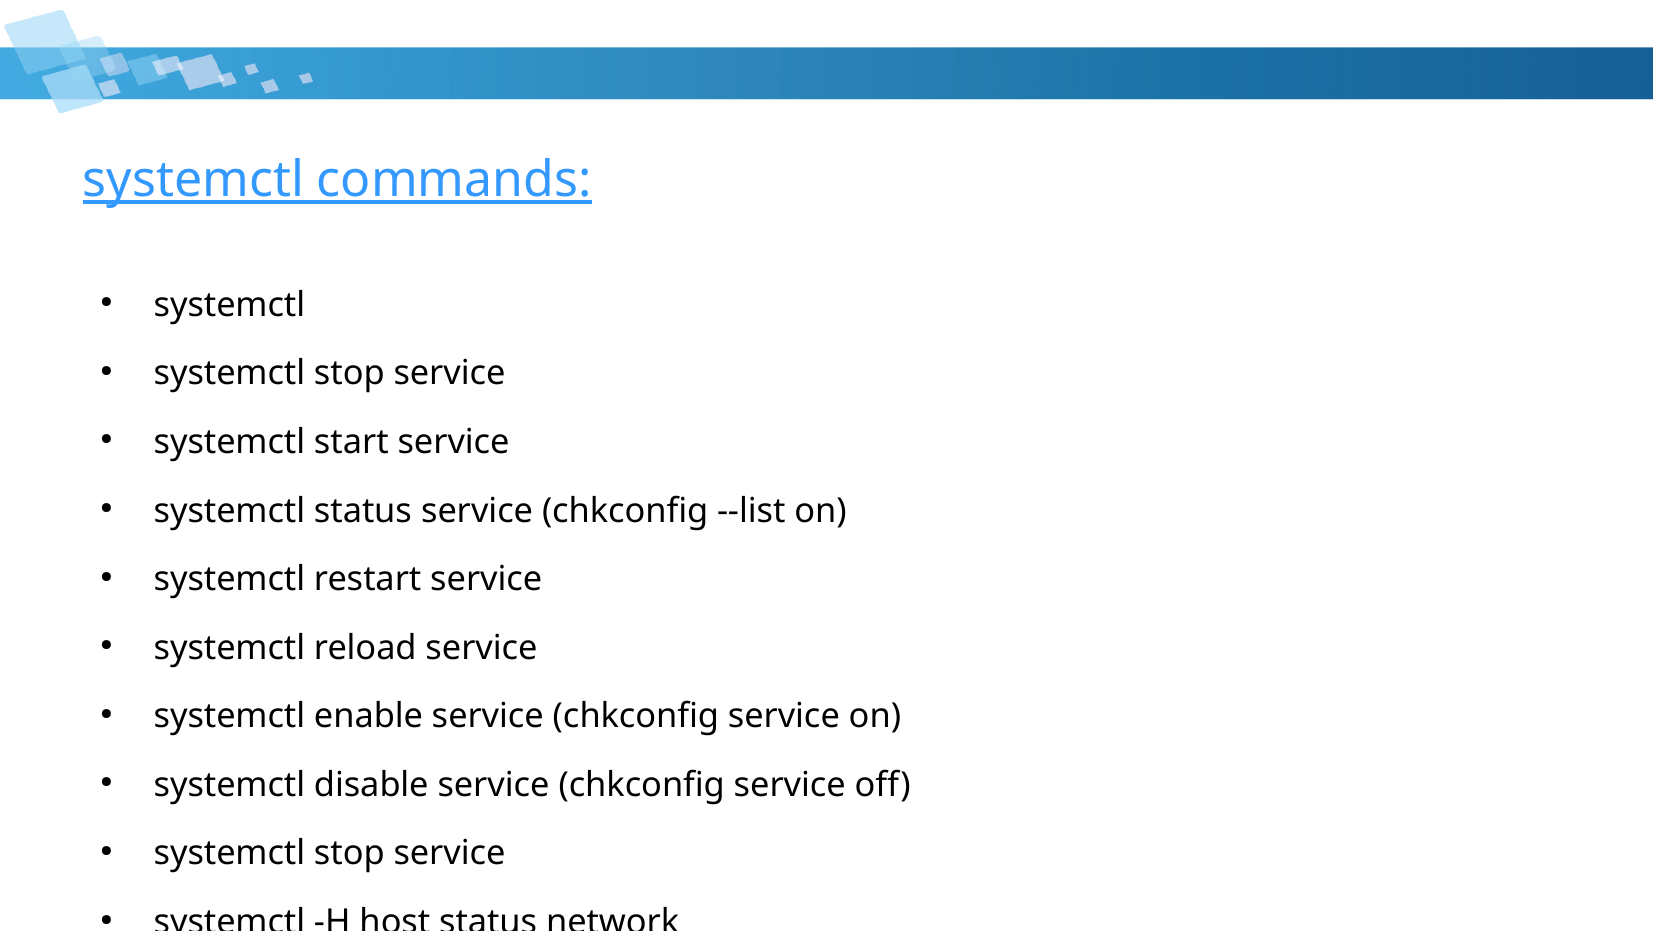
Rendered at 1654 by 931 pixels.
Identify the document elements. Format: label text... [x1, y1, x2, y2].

title systemctl commands: [82, 99, 1571, 255]
list systemctl systemctl stop service systemctl start service systemctl status service (chkconfig --list on) systemctl restart service systemctl reload service systemctl enable service (chkconfig service on) systemctl disable service (chkconfig service off) systemctl stop service systemctl -H host status network [82, 279, 1571, 931]
picture [0, 0, 1653, 929]
